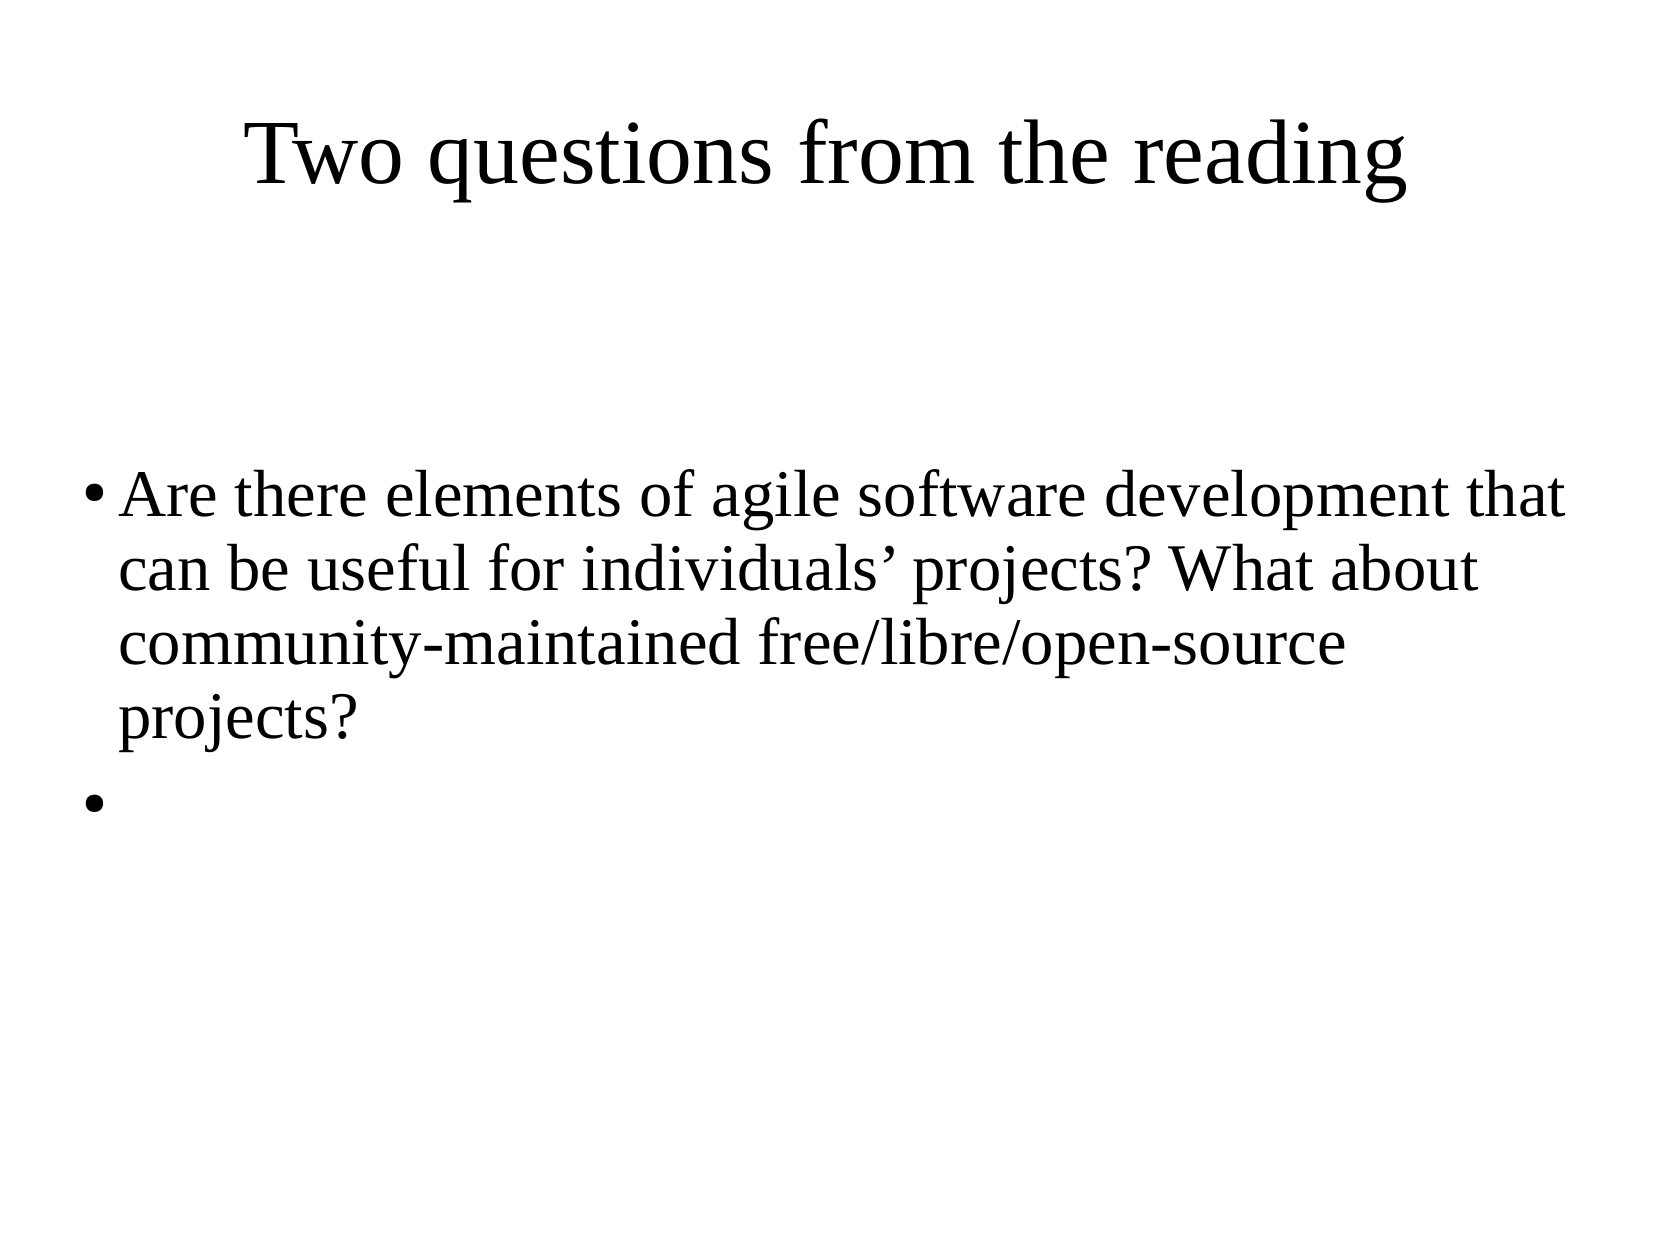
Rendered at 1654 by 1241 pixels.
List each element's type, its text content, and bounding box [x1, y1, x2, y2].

subtitle Are there elements of agile software development that can be useful for individuals’ projects? What about community-maintained free/libre/open-source projects? [82, 290, 1571, 1010]
title Two questions from the reading [82, 49, 1571, 257]
